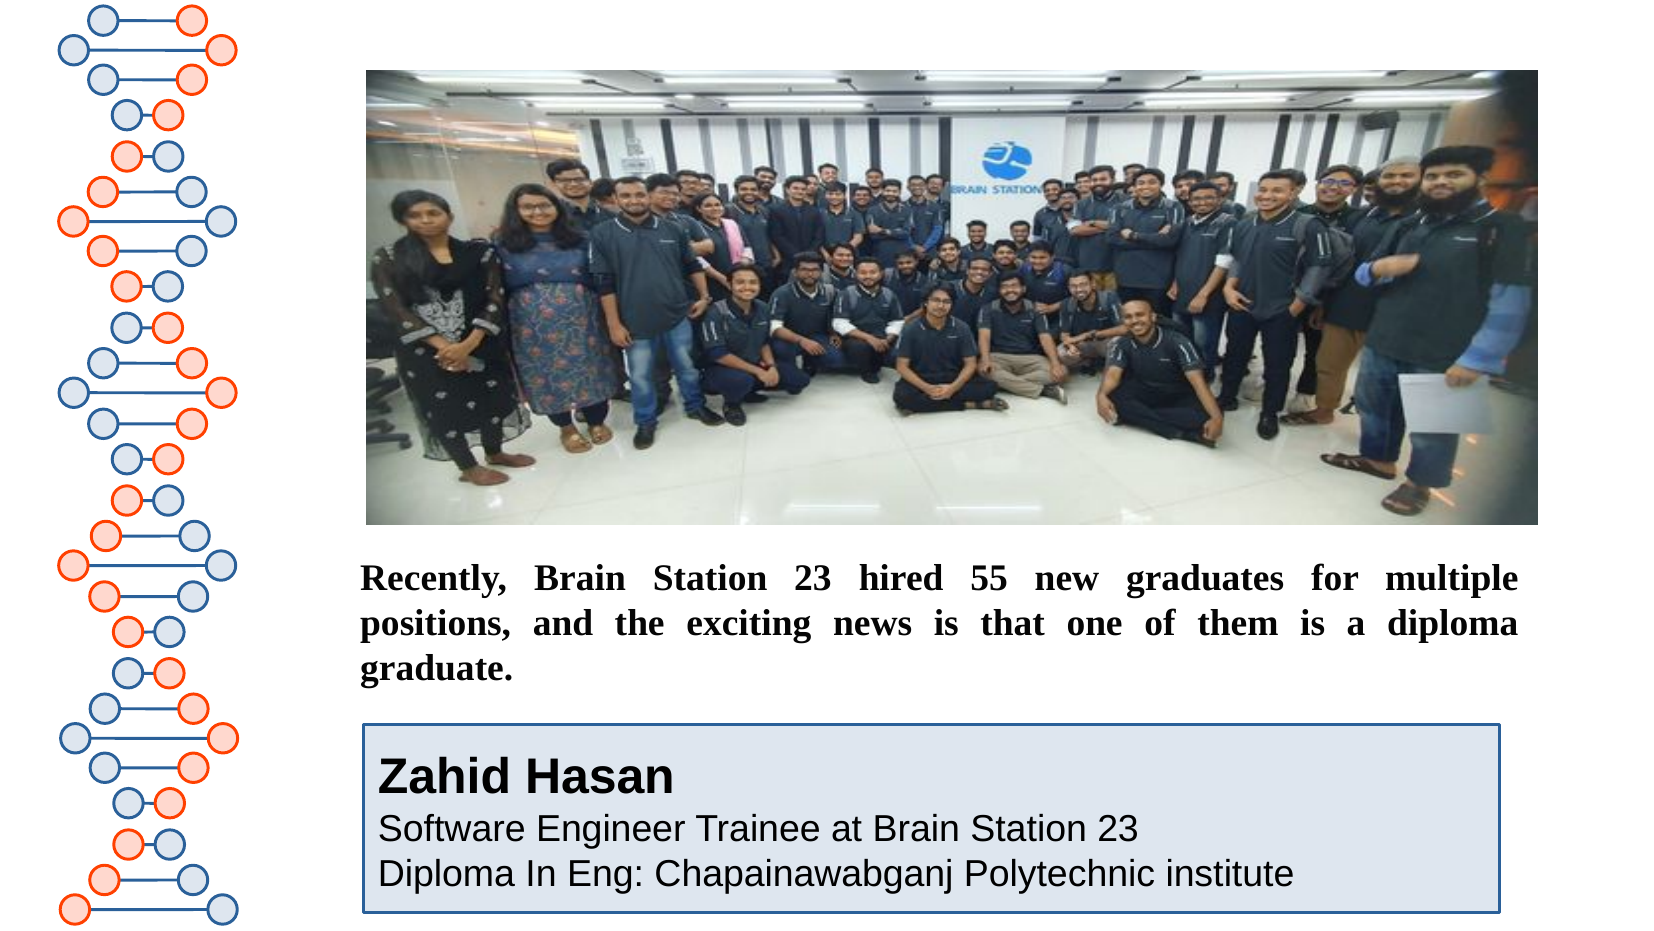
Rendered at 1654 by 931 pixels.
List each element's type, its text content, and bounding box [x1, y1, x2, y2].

picture [366, 70, 1538, 525]
text_box Zahid Hasan Software Engineer Trainee at Brain Station 23 Diploma In Eng: Chapainawabganj Polytechnic institute [363, 724, 1500, 913]
text_box Recently, Brain Station 23 hired 55 new graduates for multiple positions, and the exciting news is that one of them is a diploma graduate. [360, 537, 1520, 703]
